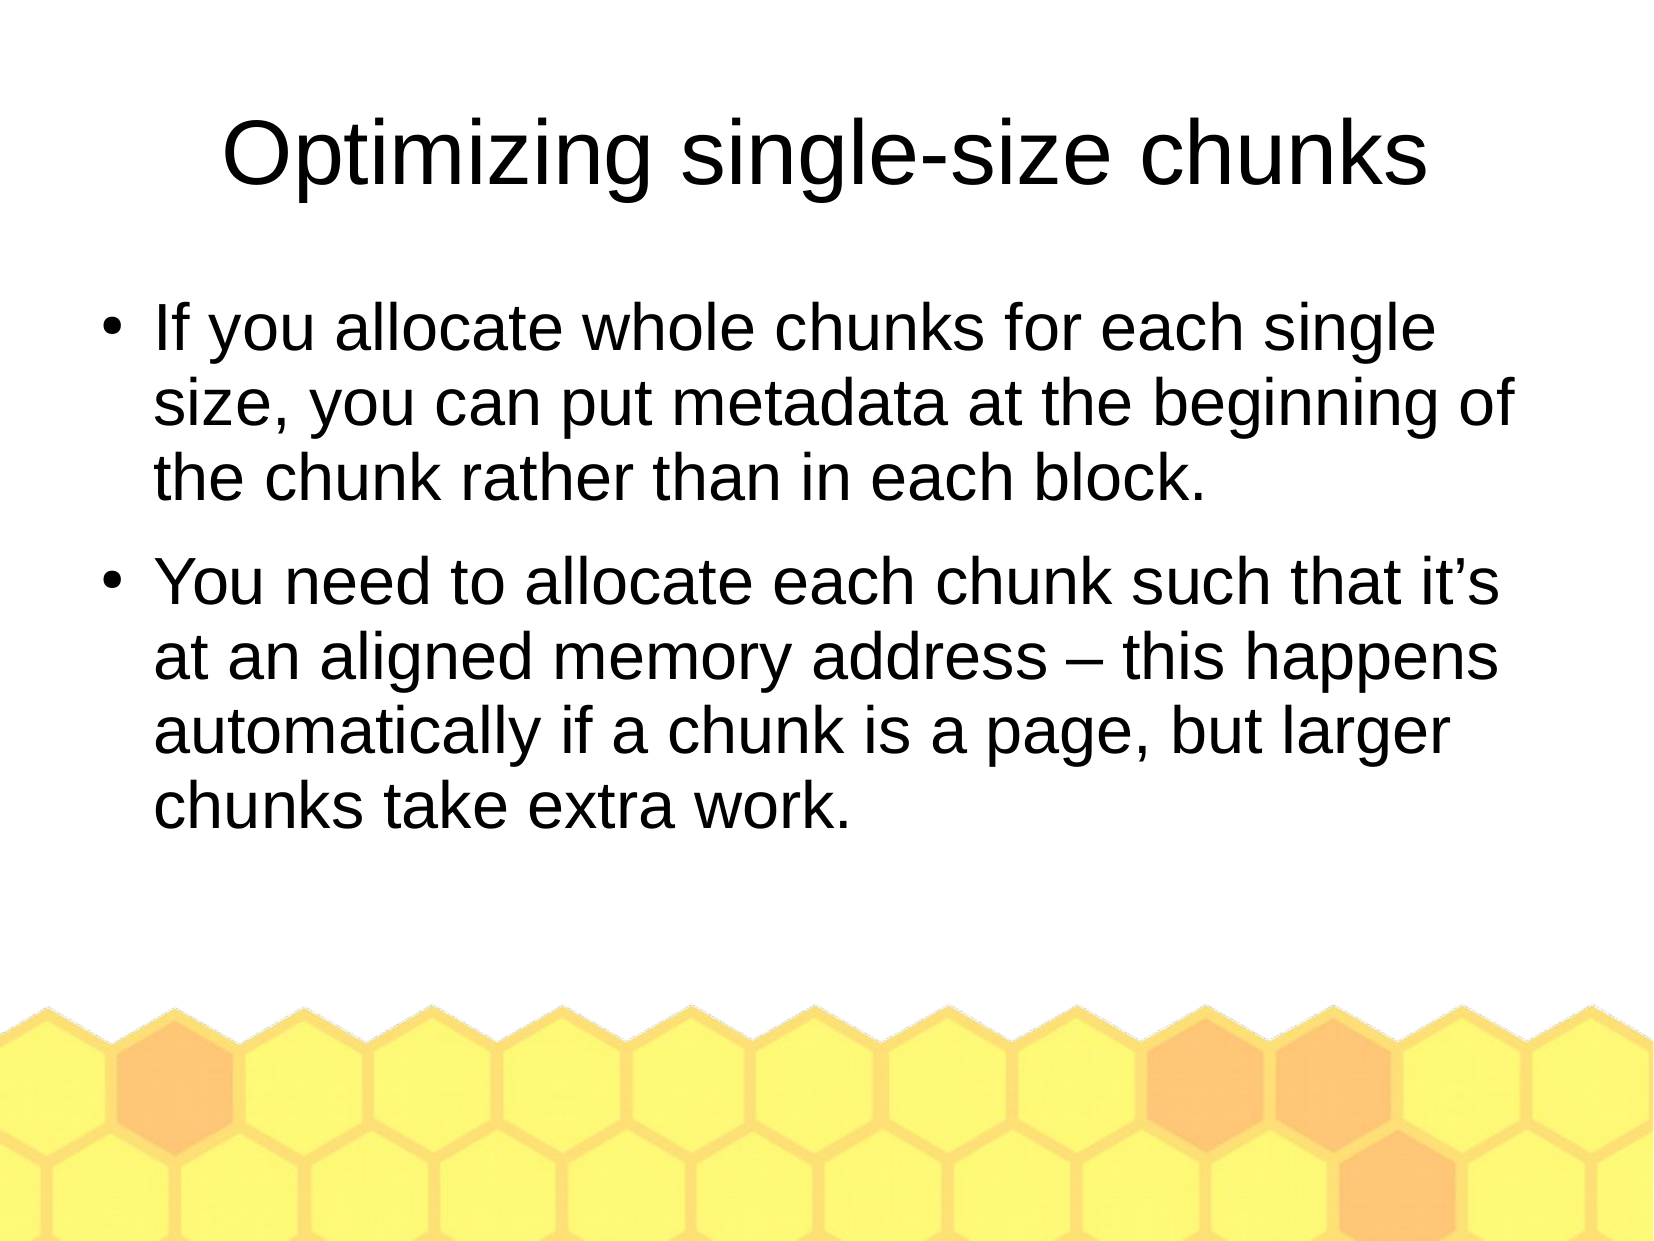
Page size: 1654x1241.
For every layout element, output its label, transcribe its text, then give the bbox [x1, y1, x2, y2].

title Optimizing single-size chunks [82, 49, 1571, 257]
picture [0, 1001, 1654, 1241]
list If you allocate whole chunks for each single size, you can put metadata at the beginning of the chunk rather than in each block. You need to allocate each chunk such that it’s at an aligned memory address – this happens automatically if a chunk is a page, but larger chunks take extra work. [82, 290, 1571, 1010]
